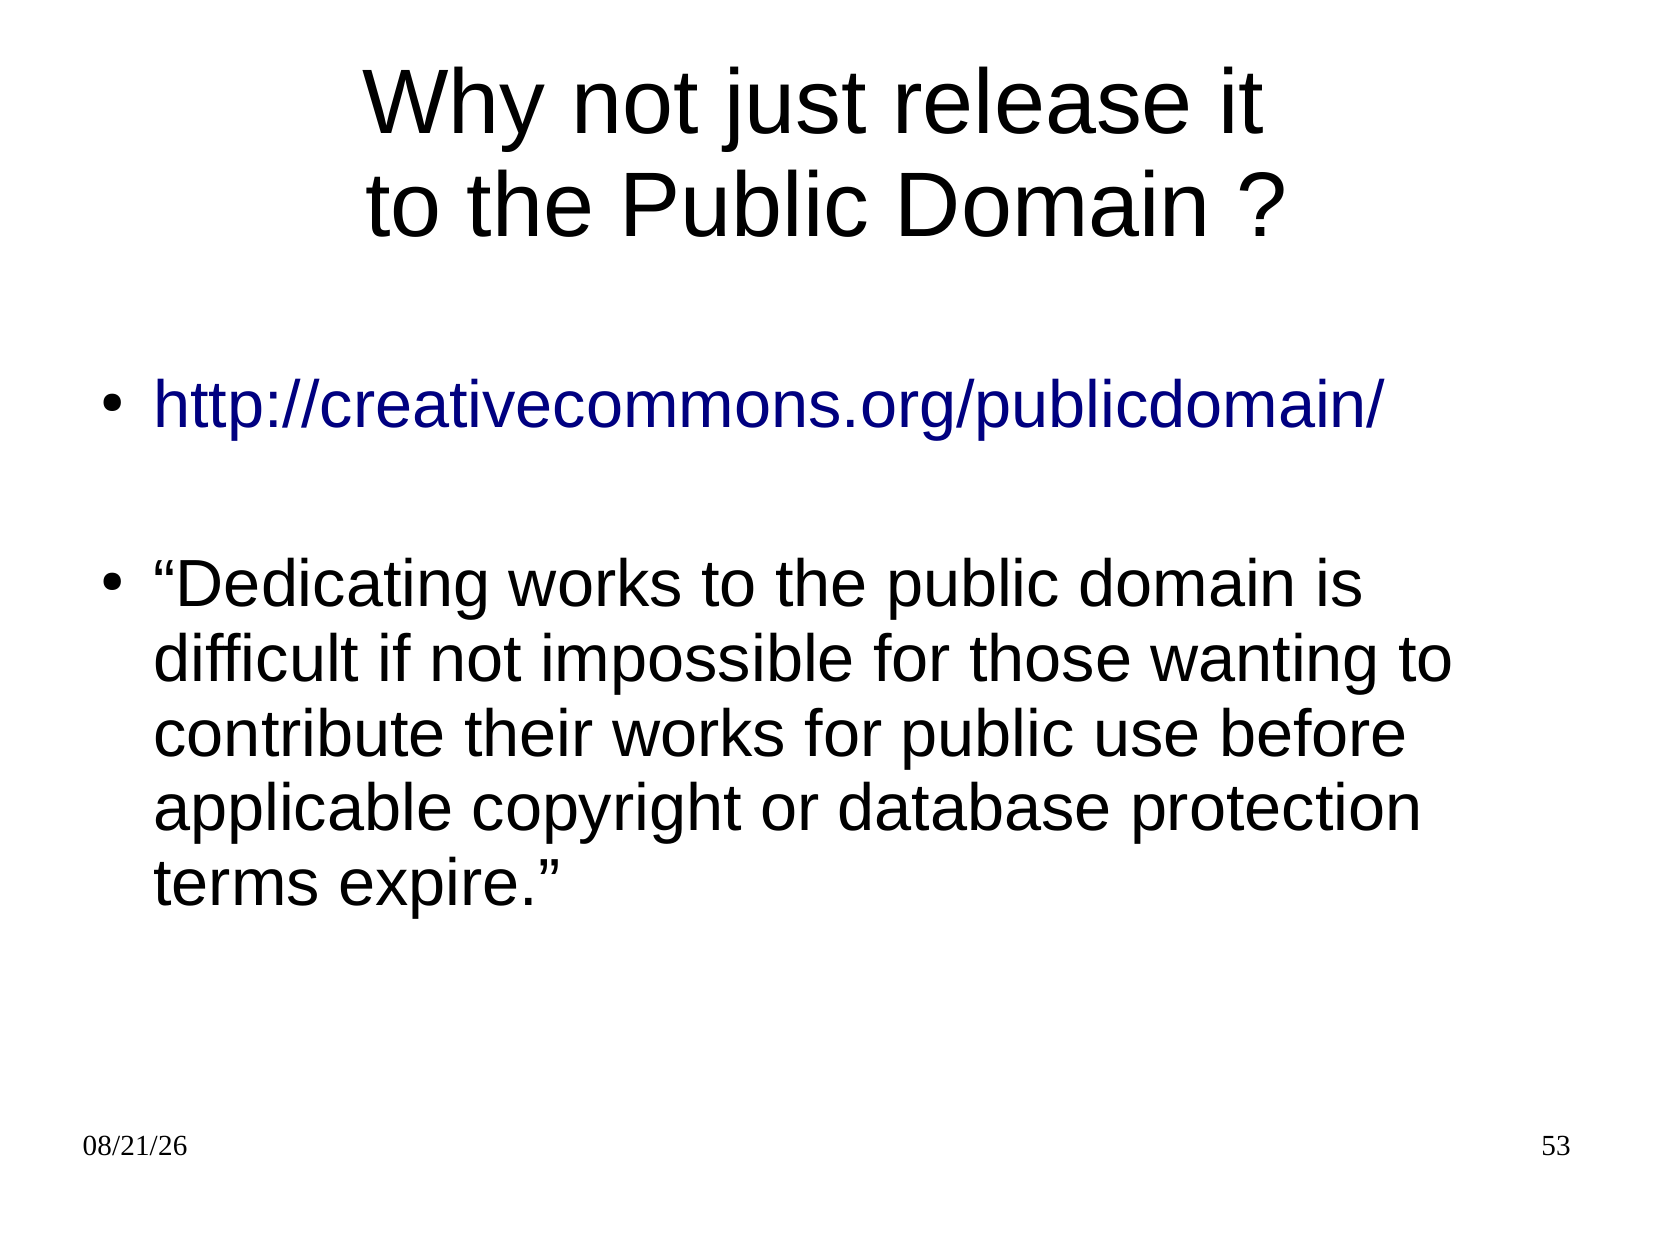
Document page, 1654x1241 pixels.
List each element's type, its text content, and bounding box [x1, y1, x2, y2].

list http://creativecommons.org/publicdomain/ “Dedicating works to the public domain is difficult if not impossible for those wanting to contribute their works for public use before applicable copyright or database protection terms expire.” [82, 366, 1571, 920]
title Why not just release it to the Public Domain ? [82, 41, 1571, 265]
